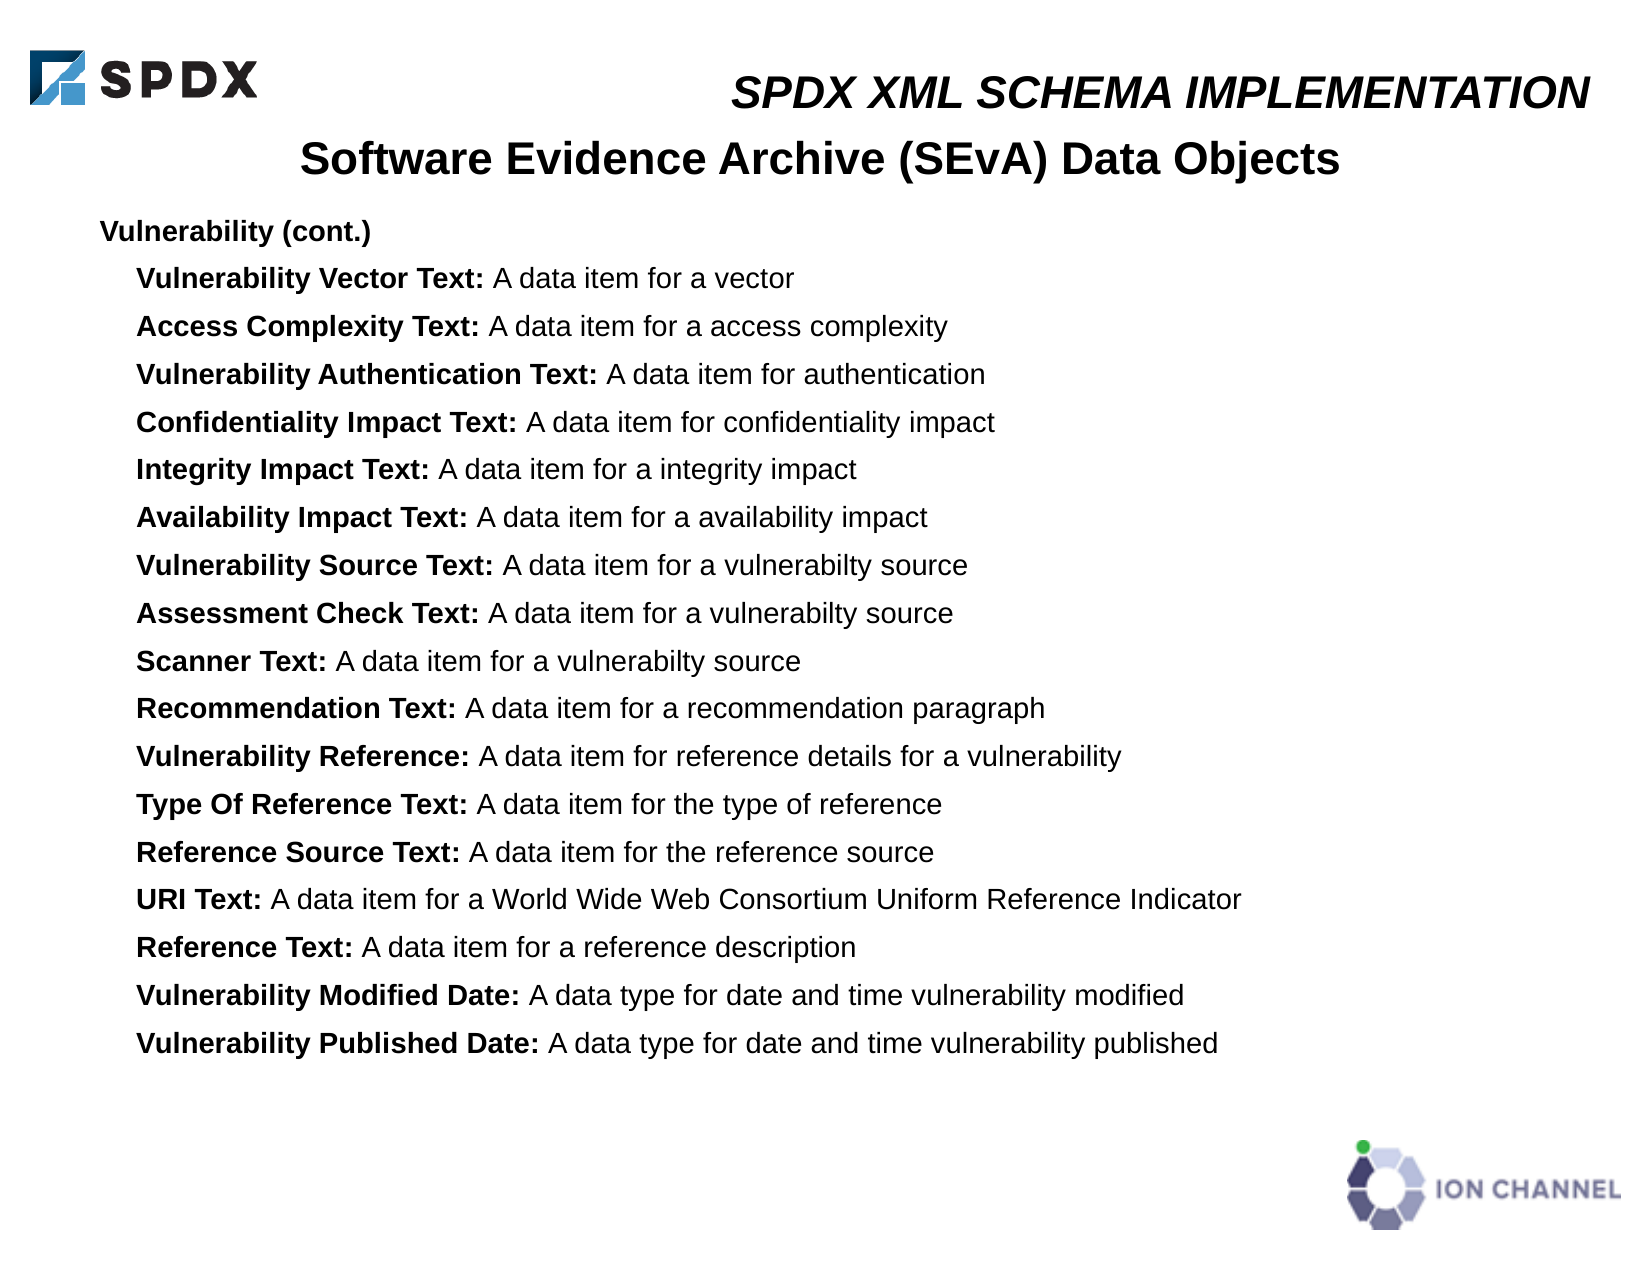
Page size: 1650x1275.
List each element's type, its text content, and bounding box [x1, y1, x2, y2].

picture [1347, 1140, 1621, 1231]
picture [30, 29, 257, 105]
text_box Vulnerability (cont.) Vulnerability Vector Text: A data item for a vector Access Complexity Text: A data item for a access complexity Vulnerability Authentication Text: A data item for authentication Confidentiality Impact Text: A data item for confidentiality impact Integrity Impact Text: A data item for a integrity impact Availability Impact Text: A data item for a availability impact Vulnerability Source Text: A data item for a vulnerabilty source Assessment Check Text: A data item for a vulnerabilty source Scanner Text: A data item for a vulnerabilty source Recommendation Text: A data item for a recommendation paragraph Vulnerability Reference: A data item for reference details for a vulnerability Type Of Reference Text: A data item for the type of reference Reference Source Text: A data item for the reference source URI Text: A data item for a World Wide Web Consortium Uniform Reference Indicator Reference Text: A data item for a reference description Vulnerability Modified Date: A data type for date and time vulnerability modified Vulnerability Published Date: A data type for date and time vulnerability published [45, 207, 1606, 1126]
text_box Software Evidence Archive (SEvA) Data Objects [285, 125, 1357, 196]
text_box SPDX XML SCHEMA IMPLEMENTATION [690, 59, 1606, 121]
